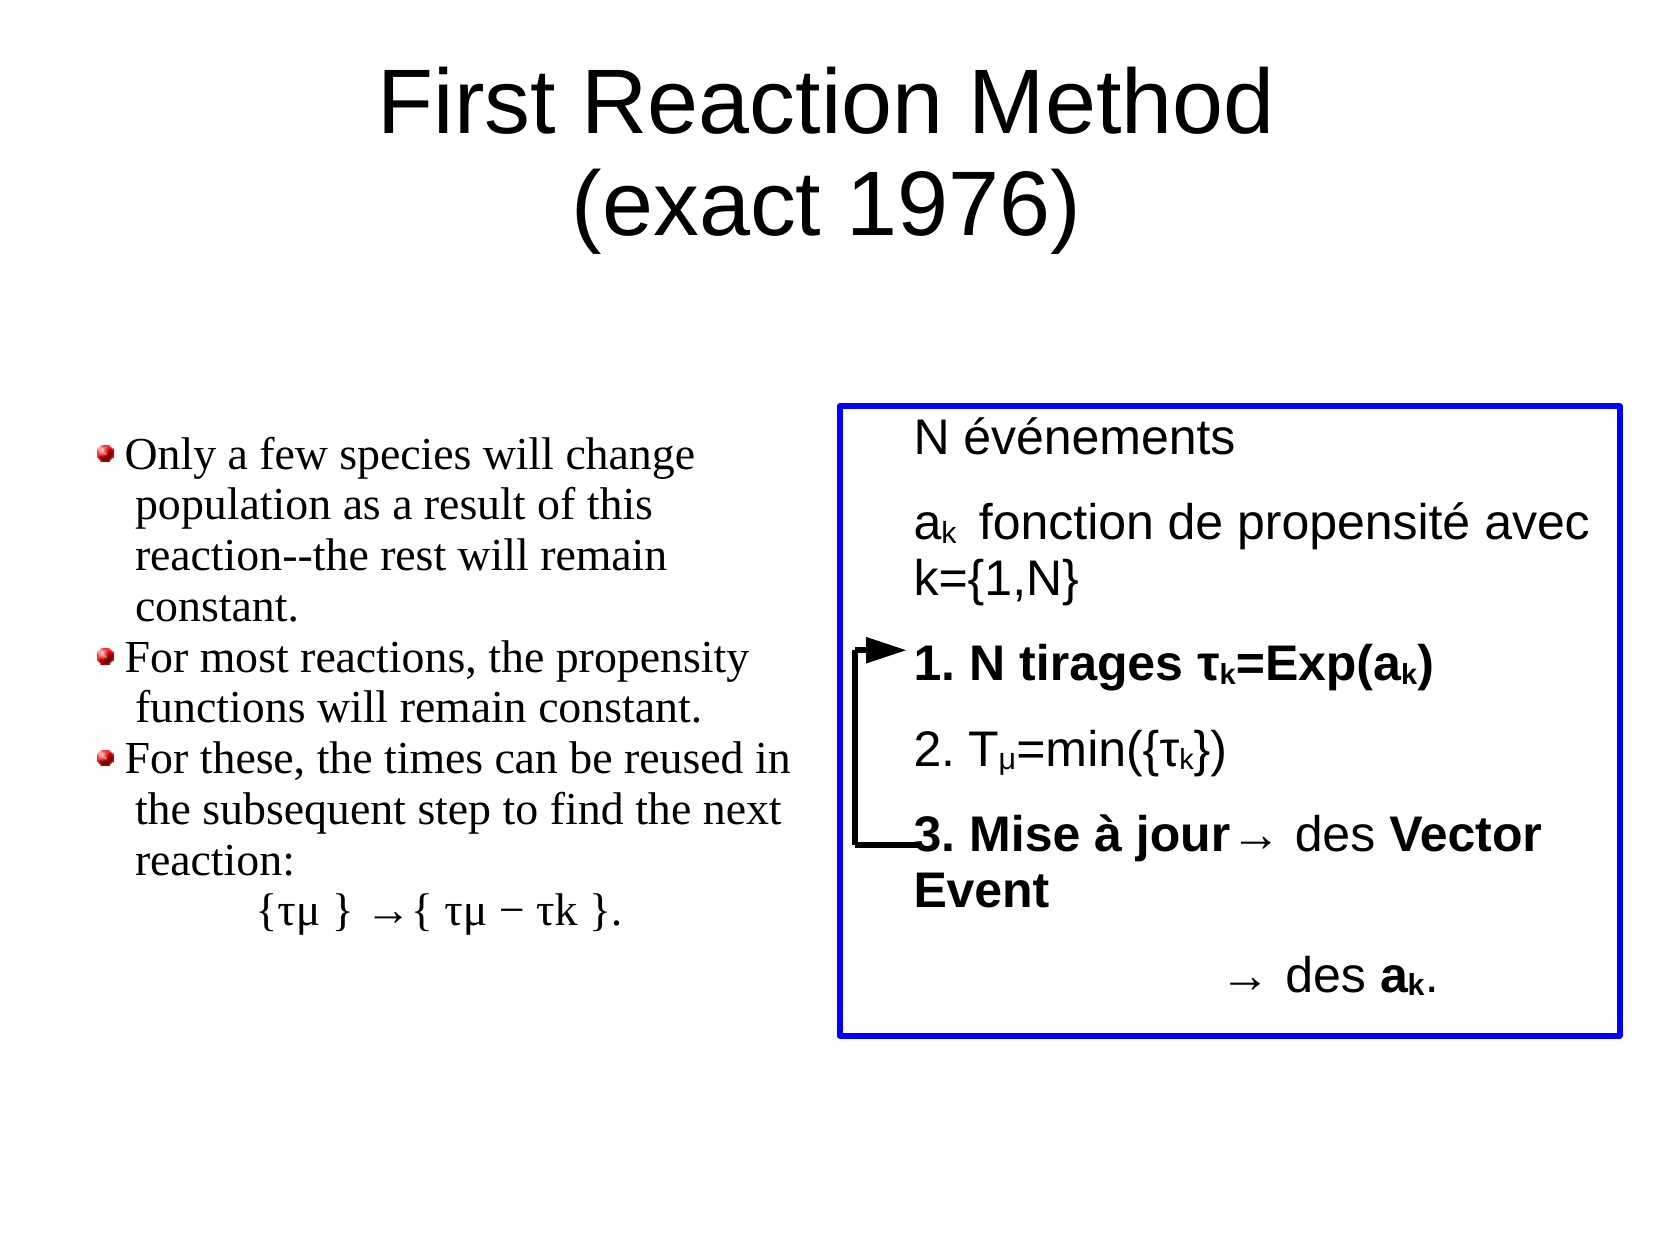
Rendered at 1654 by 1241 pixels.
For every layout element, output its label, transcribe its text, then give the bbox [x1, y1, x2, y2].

subtitle Only a few species will change population as a result of this reaction--the rest will remain constant. For most reactions, the propensity functions will remain constant. For these, the times can be reused in the subsequent step to find the next reaction: {τμ } →{ τμ − τk }. [60, 353, 796, 961]
list N événements ak fonction de propensité avec k={1,N} 1. N tirages τk=Exp(ak) 2. Tμ=min({τk}) 3. Mise à jour→ des Vector Event → des ak. [839, 406, 1620, 1036]
title First Reaction Method (exact 1976) [82, 49, 1571, 257]
